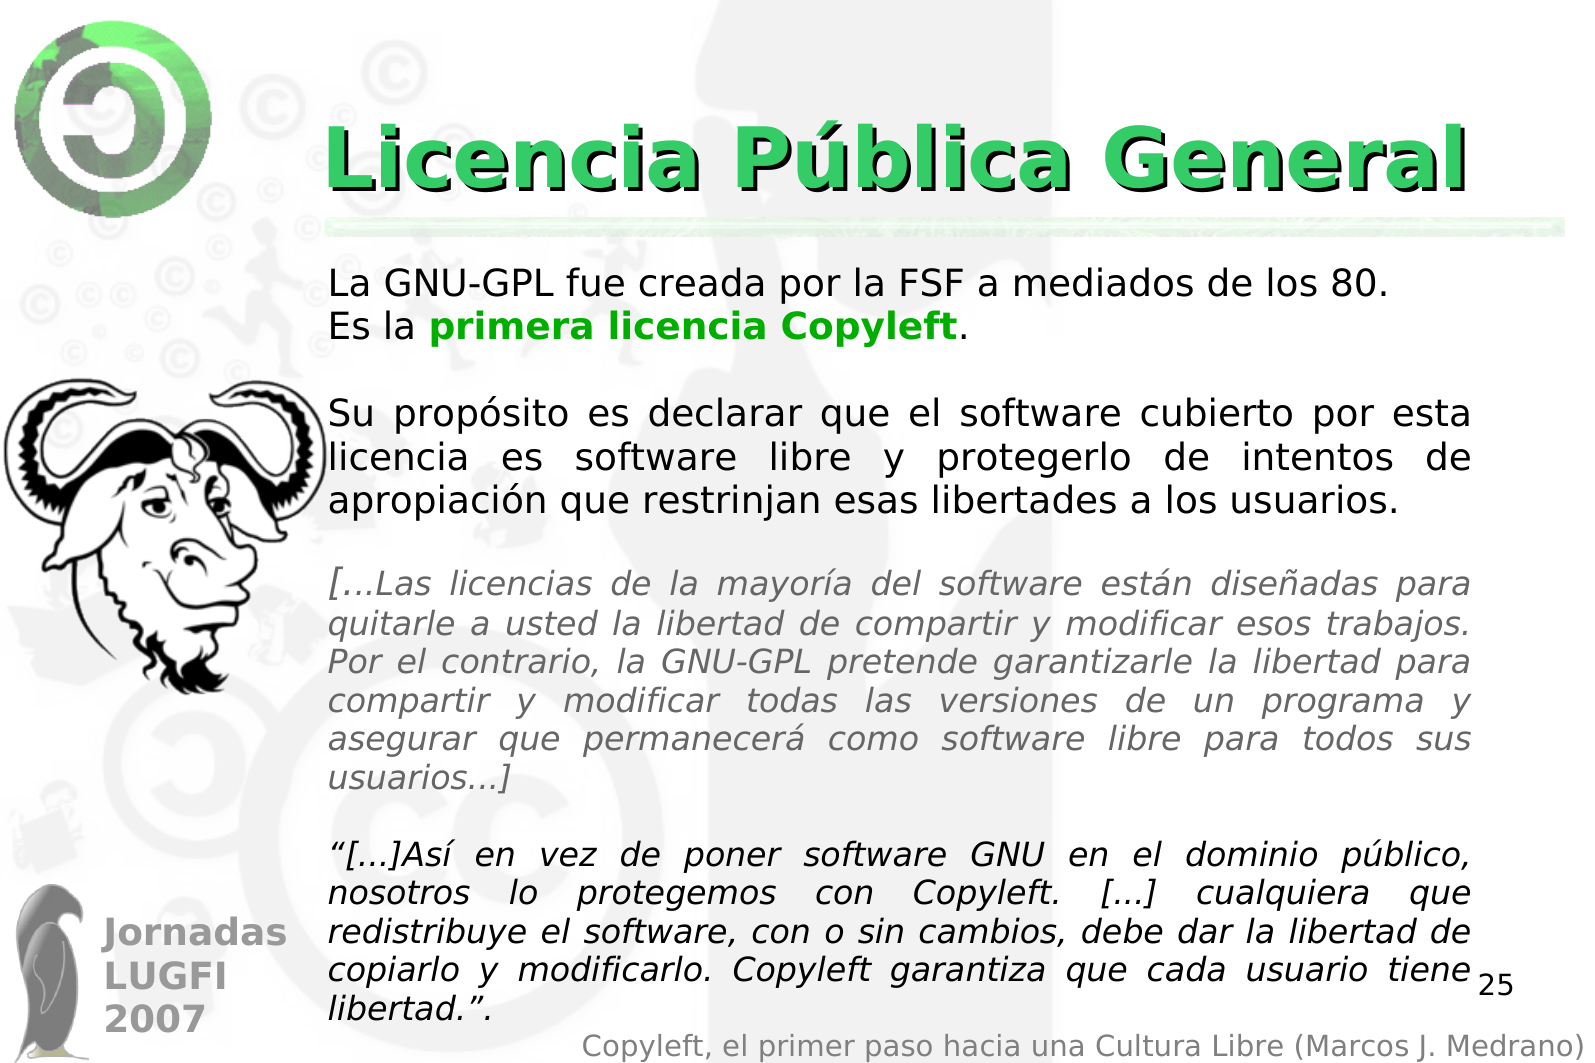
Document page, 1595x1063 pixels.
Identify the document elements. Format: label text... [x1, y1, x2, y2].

text_box La GNU-GPL fue creada por la FSF a mediados de los 80. Es la primera licencia Copyleft. Su propósito es declarar que el software cubierto por esta licencia es software libre y protegerlo de intentos de apropiación que restrinjan esas libertades a los usuarios. [...Las licencias de la mayoría del software están diseñadas para quitarle a usted la libertad de compartir y modificar esos trabajos. Por el contrario, la GNU-GPL pretende garantizarle la libertad para compartir y modificar todas las versiones de un programa y asegurar que permanecerá como software libre para todos sus usuarios...] “[...]Así en vez de poner software GNU en el dominio público, nosotros lo protegemos con Copyleft. [...] cualquiera que redistribuye el software, con o sin cambios, debe dar la libertad de copiarlo y modificarlo. Copyleft garantiza que cada usuario tiene libertad.”. [312, 253, 1489, 1063]
text_box Licencia Pública General [307, 102, 1595, 221]
picture [0, 371, 312, 703]
